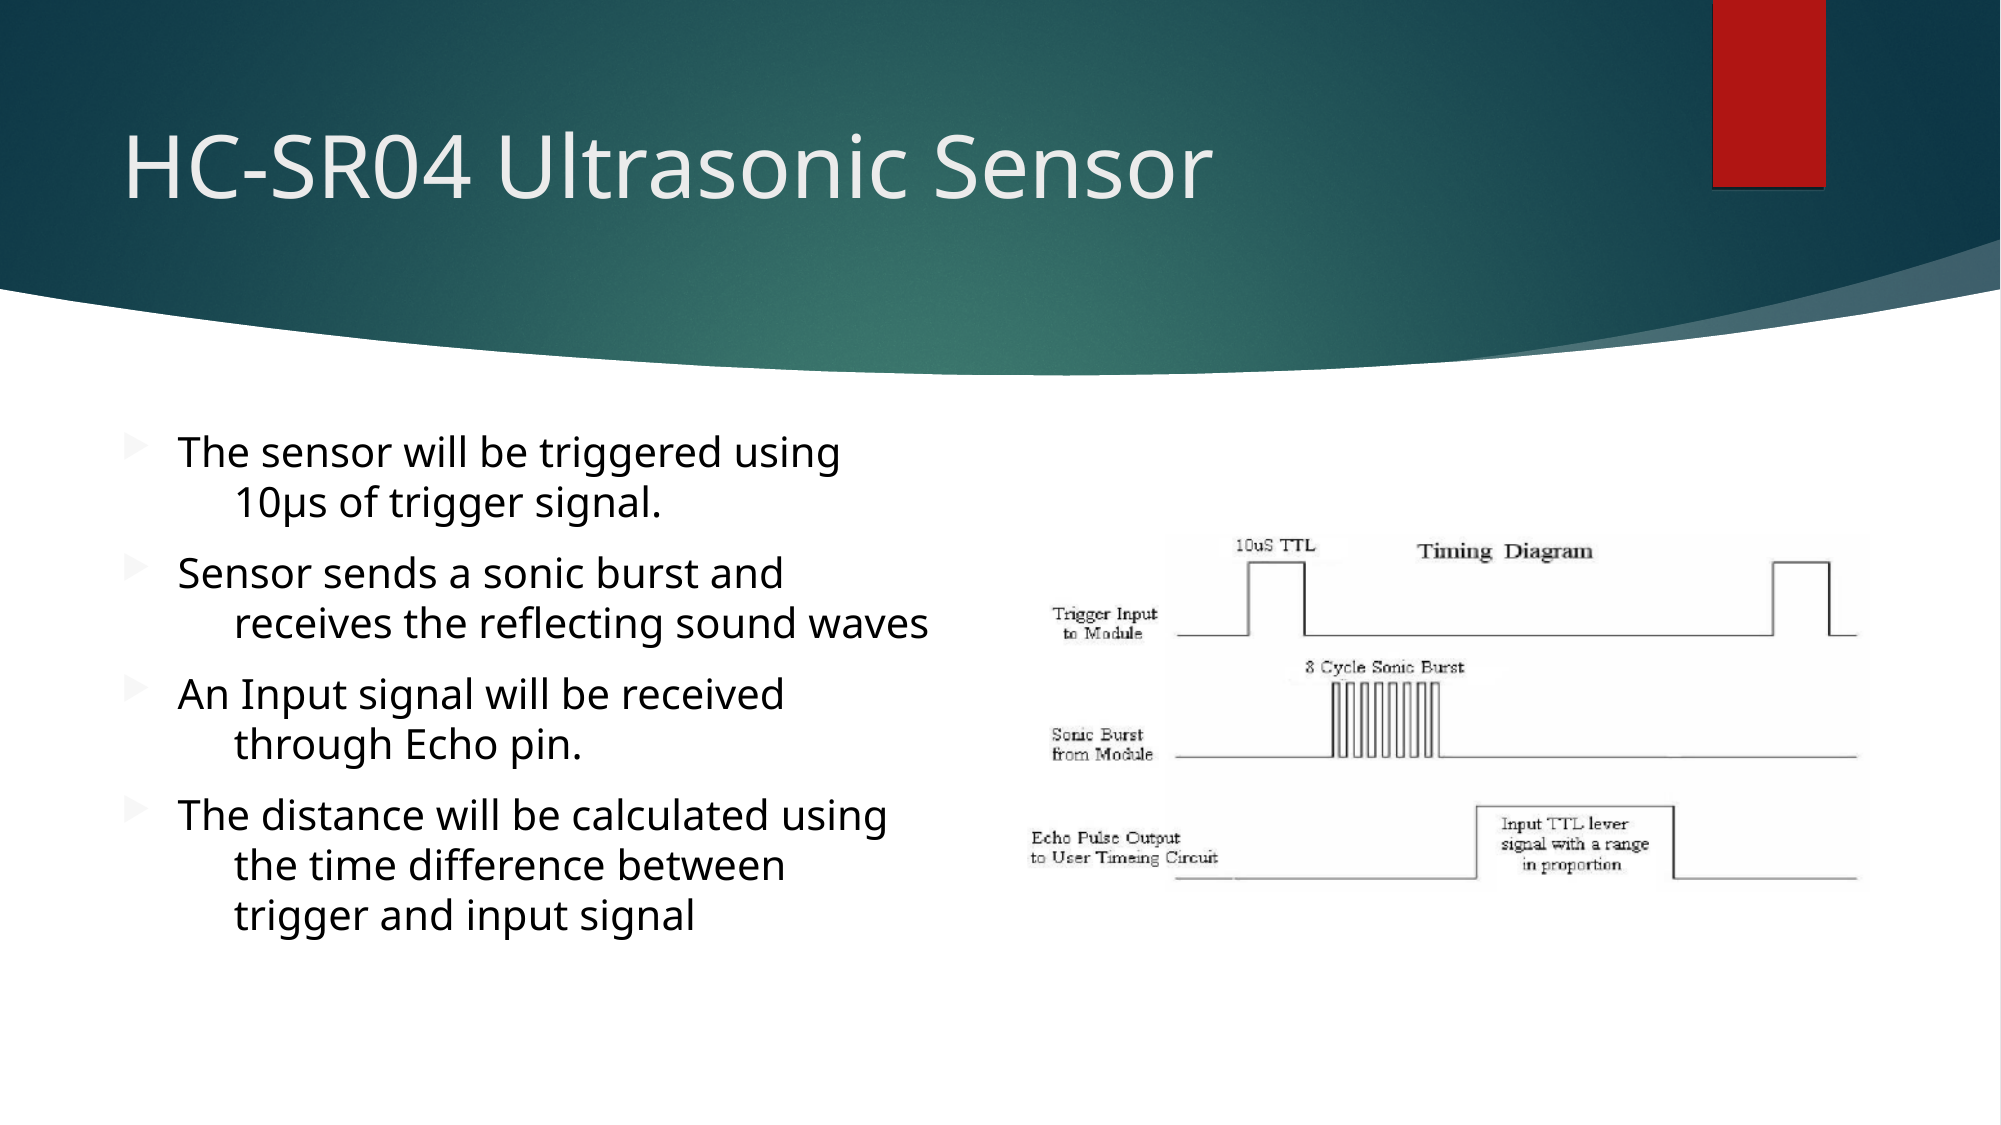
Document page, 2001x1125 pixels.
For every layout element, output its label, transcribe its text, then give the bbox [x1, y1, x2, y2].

title HC-SR04 Ultrasonic Sensor [106, 103, 1625, 271]
text_box [0, 0, 2000, 1125]
picture [999, 535, 1894, 902]
list The sensor will be triggered using 10µs of trigger signal. Sensor sends a sonic burst and receives the reflecting sound waves An Input signal will be received through Echo pin. The distance will be calculated using the time difference between trigger and input signal [106, 418, 947, 1019]
